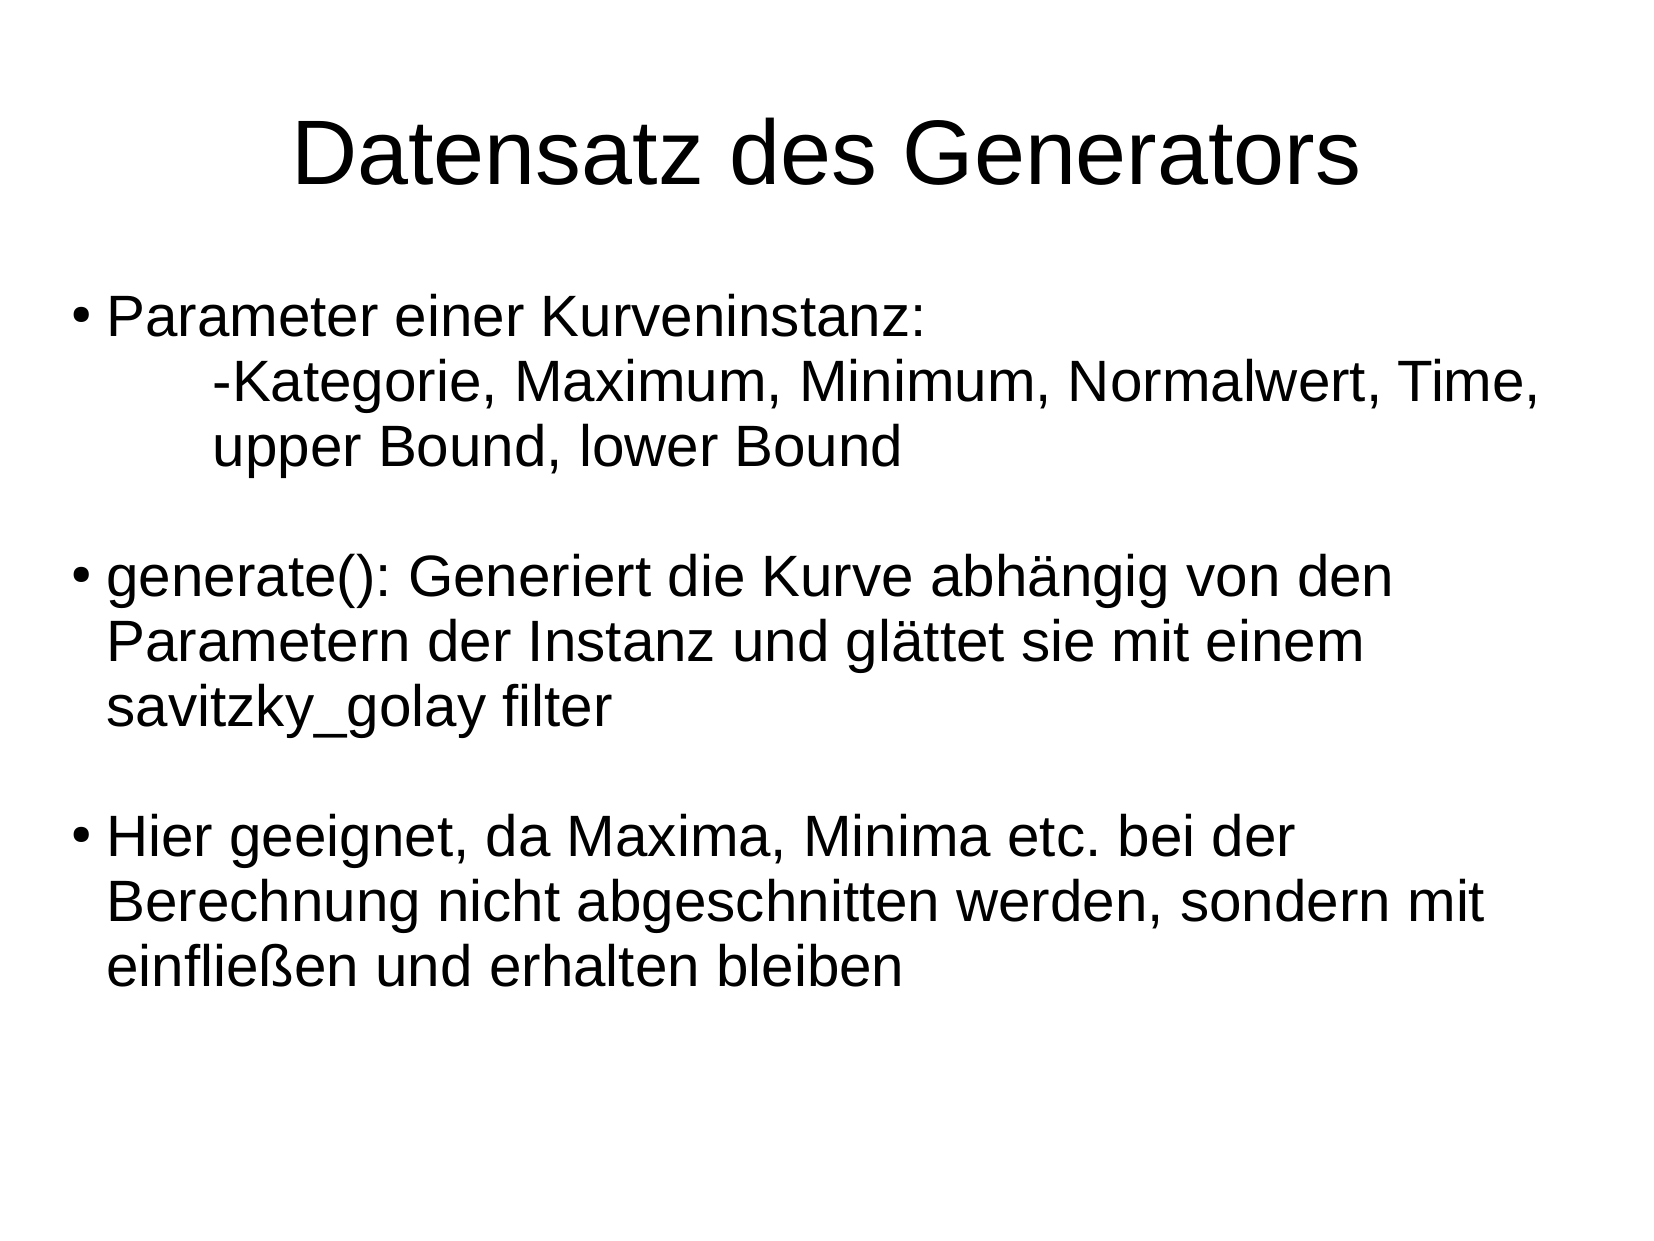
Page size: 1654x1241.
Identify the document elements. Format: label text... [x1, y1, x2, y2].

subtitle Parameter einer Kurveninstanz: -Kategorie, Maximum, Minimum, Normalwert, Time, upper Bound, lower Bound generate(): Generiert die Kurve abhängig von den Parametern der Instanz und glättet sie mit einem savitzky_golay filter Hier geeignet, da Maxima, Minima etc. bei der Berechnung nicht abgeschnitten werden, sondern mit einfließen und erhalten bleiben [70, 283, 1560, 1139]
title Datensatz des Generators [82, 49, 1571, 257]
